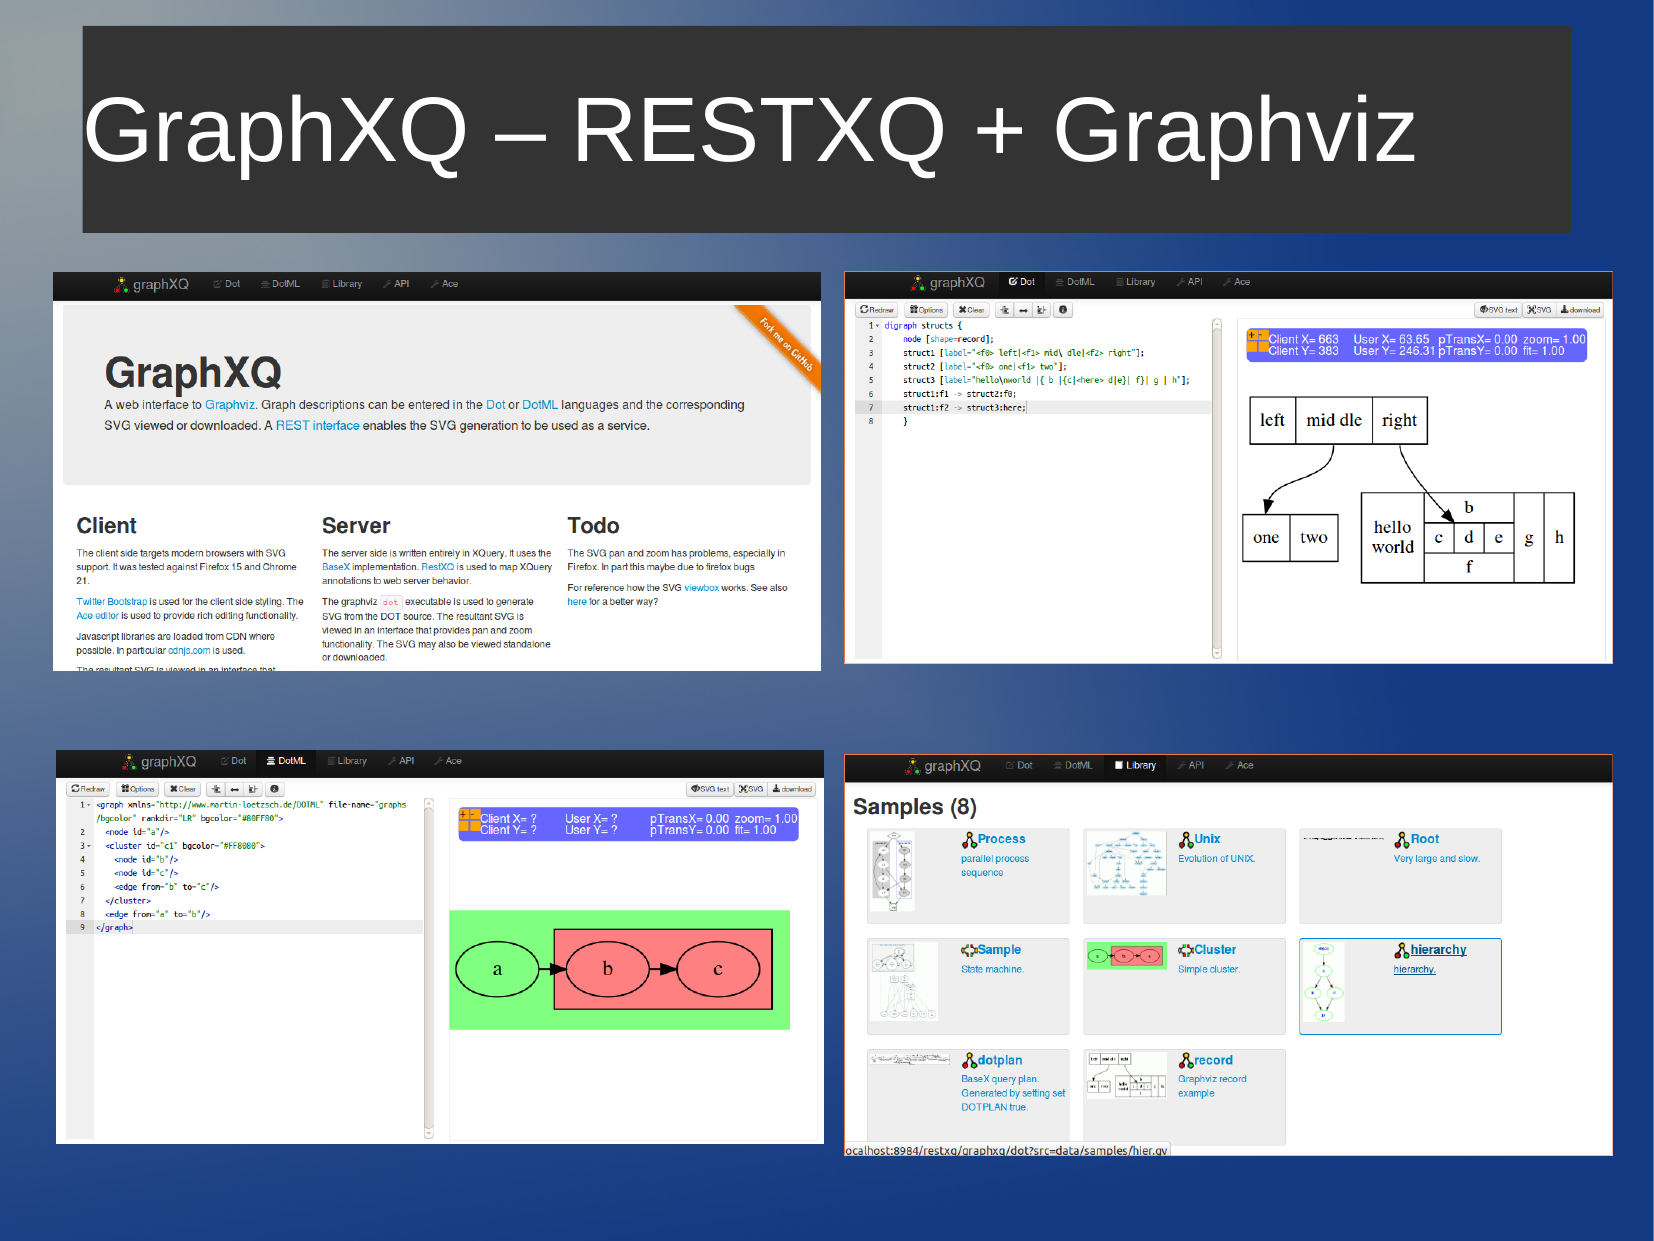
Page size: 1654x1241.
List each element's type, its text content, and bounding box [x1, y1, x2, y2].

picture [0, 0, 1654, 1241]
title GraphXQ – RESTXQ + Graphviz [82, 25, 1571, 233]
